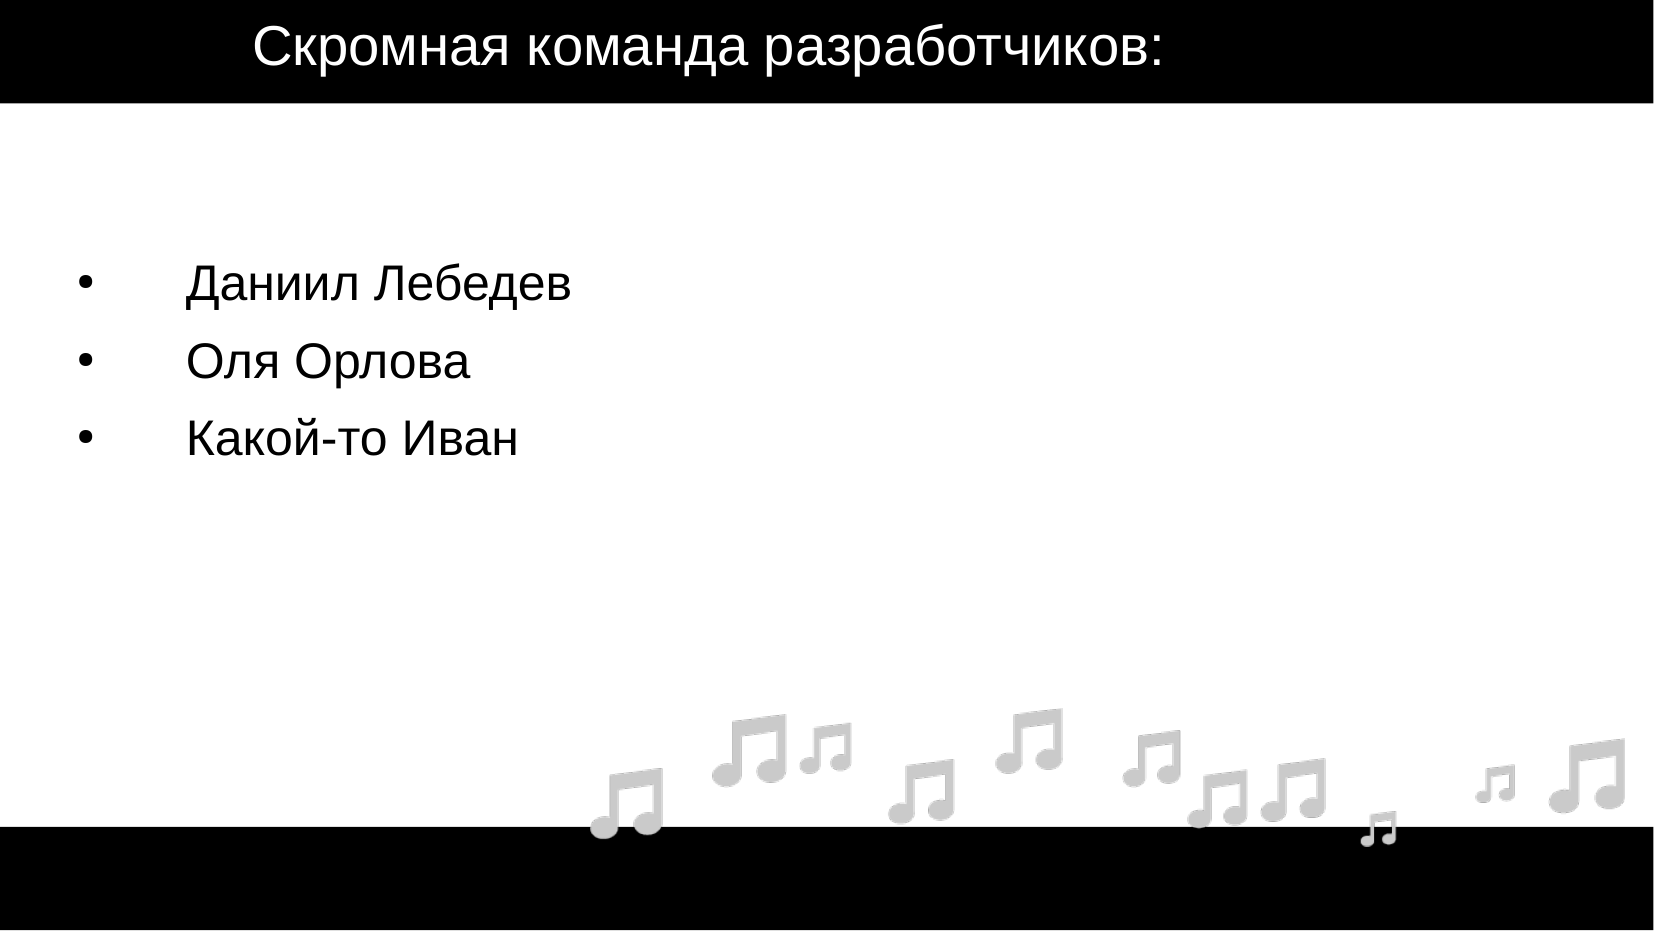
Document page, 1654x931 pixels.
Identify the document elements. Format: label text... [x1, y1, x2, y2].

list Даниил Лебедев Оля Орлова Какой-то Иван [59, 177, 1595, 768]
title Скромная команда разработчиков: [0, 0, 1477, 92]
